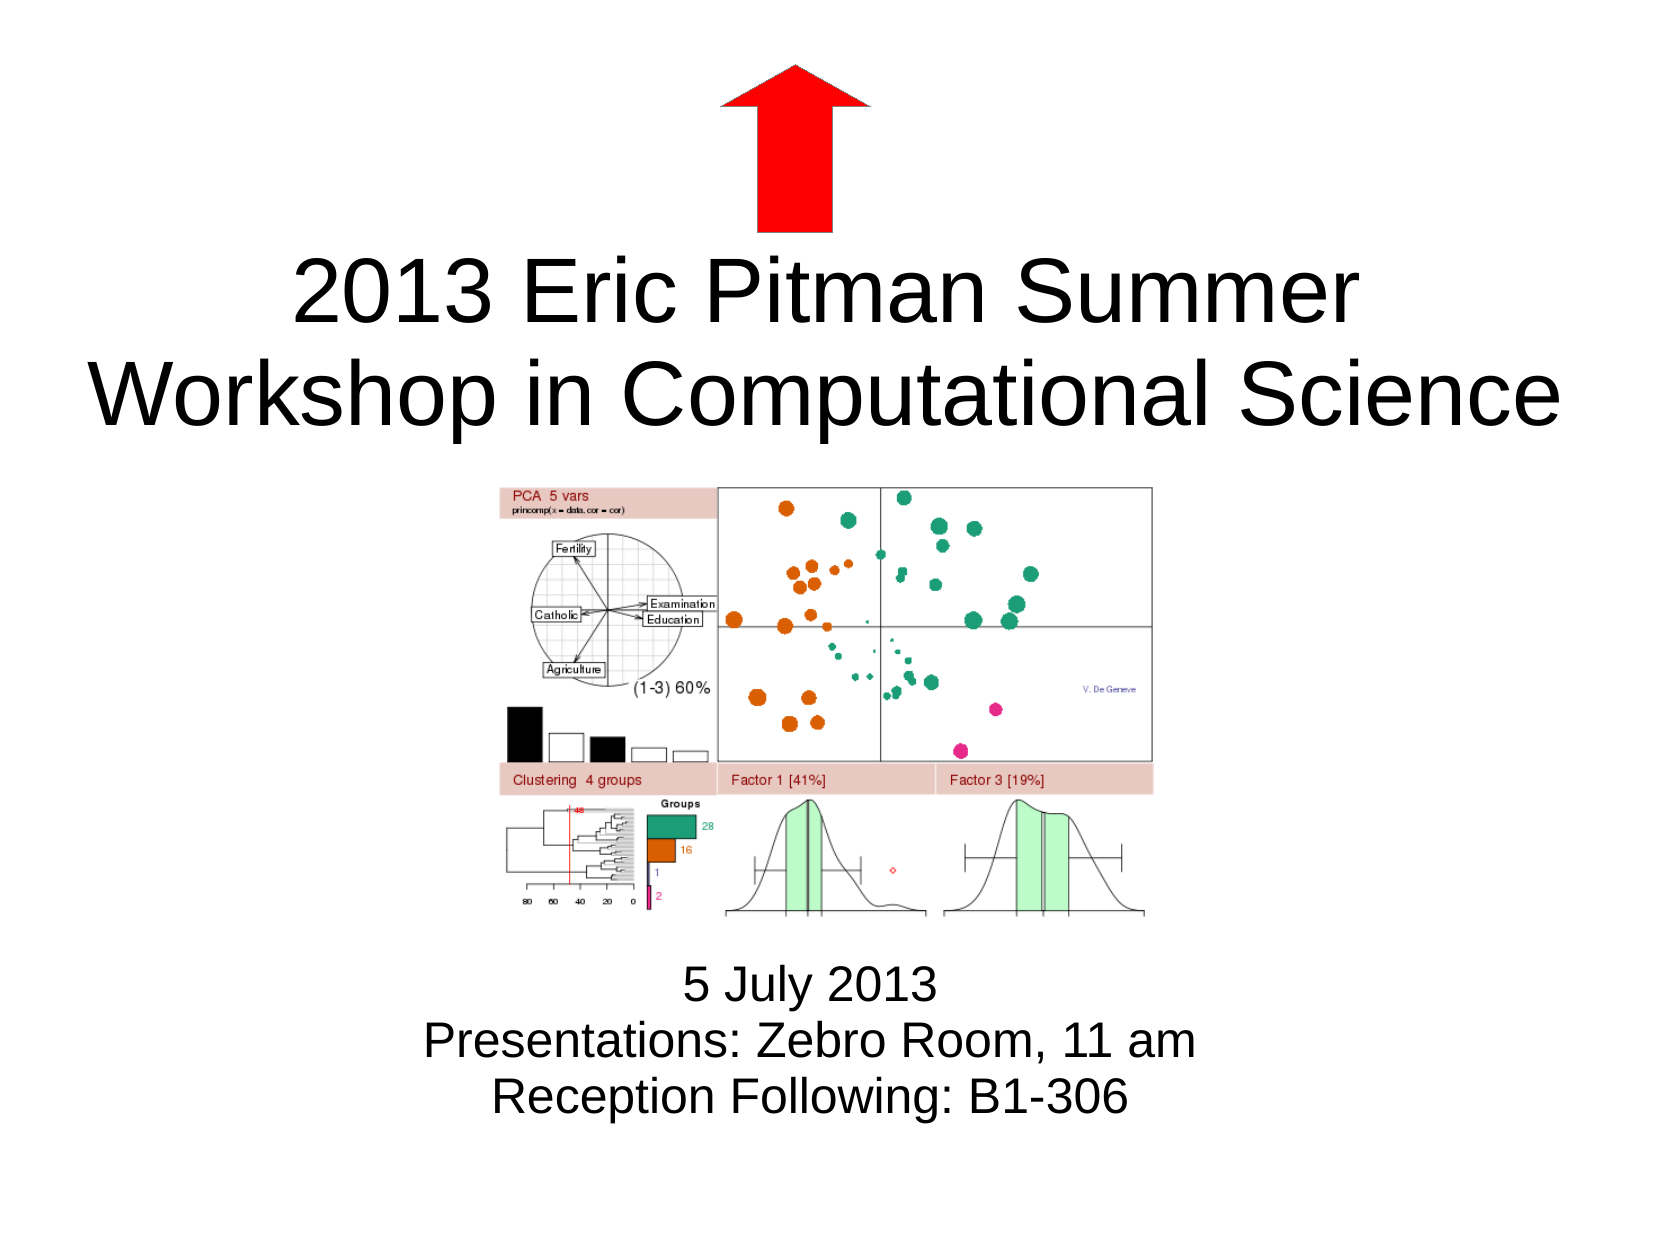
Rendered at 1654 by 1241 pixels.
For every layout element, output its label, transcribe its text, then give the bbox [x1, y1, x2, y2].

title 2013 Eric Pitman Summer Workshop in Computational Science [1538, 238, 1571, 446]
picture [488, 476, 1164, 927]
text_box [720, 64, 871, 175]
subtitle 5 July 2013 Presentations: Zebro Room, 11 am Reception Following: B1-306 [82, 175, 1538, 1124]
